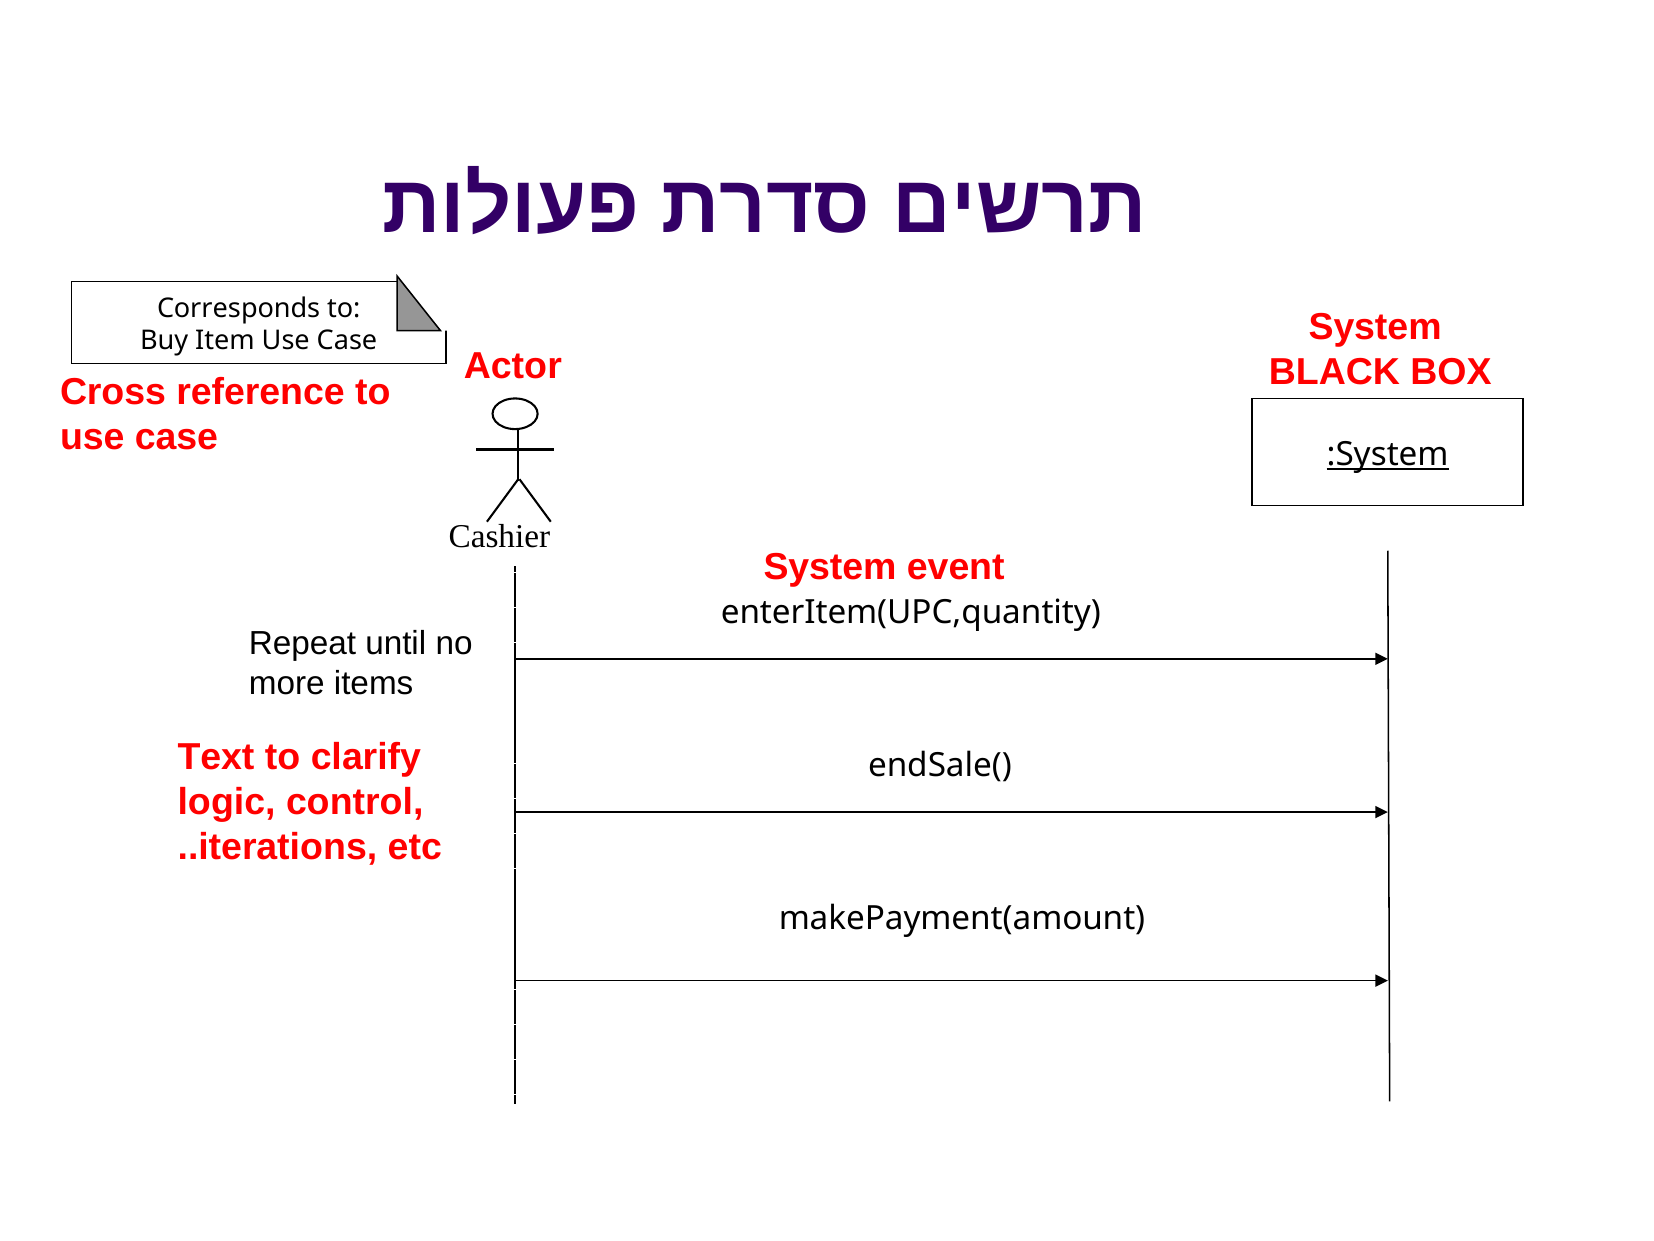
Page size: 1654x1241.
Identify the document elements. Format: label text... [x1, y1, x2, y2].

text_box Cross reference to use case [45, 359, 410, 466]
text_box Repeat until no more items [234, 613, 515, 709]
title תרשים סדרת פעולות [82, 22, 1447, 257]
text_box endSale() [853, 735, 1028, 791]
text_box Text to clarify logic, control, iterations, etc.. [162, 724, 528, 875]
text_box System BLACK BOX [1197, 294, 1563, 400]
text_box enterItem(UPC,quantity) [706, 582, 1117, 638]
text_box System event [748, 534, 1114, 595]
text_box makePayment(amount) [764, 888, 1161, 944]
text_box :System [1252, 400, 1524, 506]
text_box [397, 248, 463, 331]
text_box Actor [449, 333, 613, 394]
text_box Corresponds to: Buy Item Use Case [71, 281, 446, 364]
text_box Cashier [431, 505, 568, 563]
